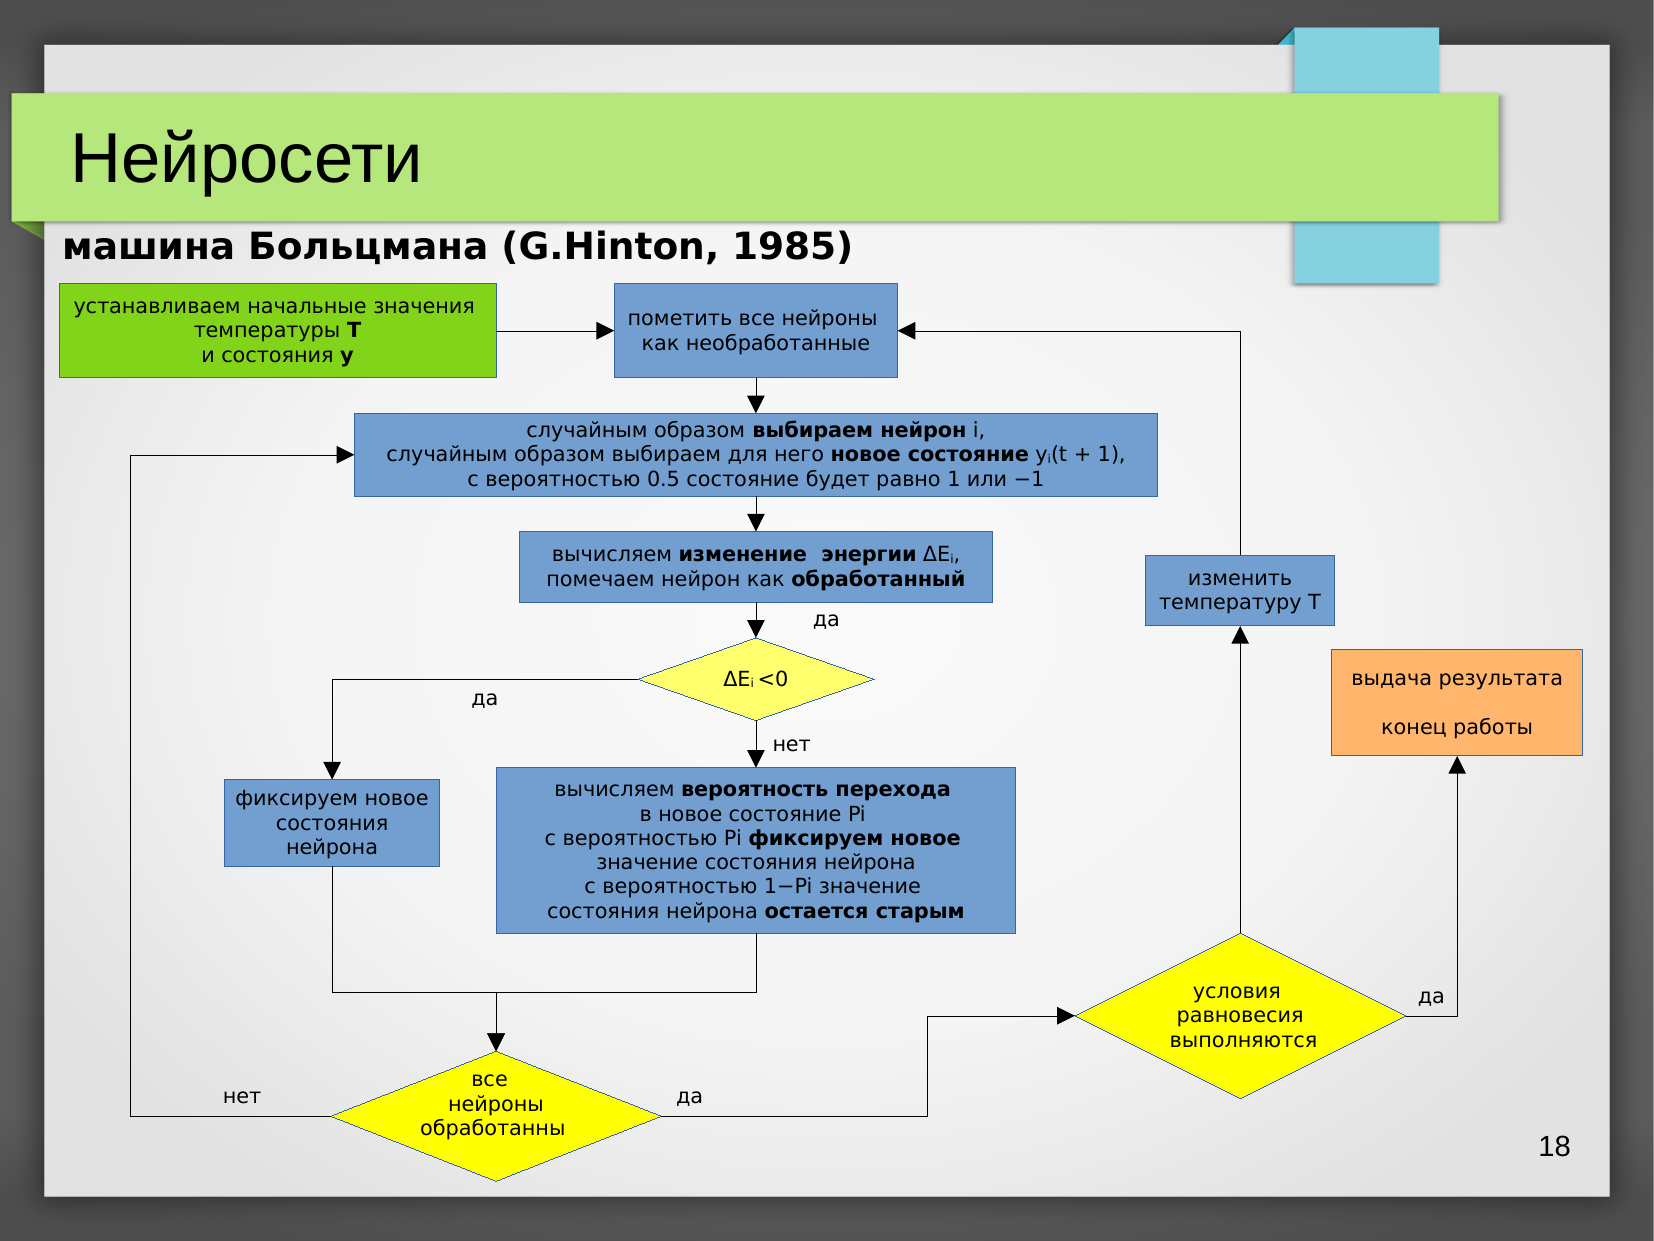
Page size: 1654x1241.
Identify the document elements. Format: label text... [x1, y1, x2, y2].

text_box вычисляем вероятность перехода в новое состояние Pi с вероятностью Pi фиксируем новое значение состояния нейрона с вероятностью 1−Pi значение состояния нейрона остается старым [496, 767, 1016, 934]
text_box устанавливаем начальные значения температуры T и состояния y [59, 283, 497, 378]
text_box условия равновесия выполняются [1075, 933, 1406, 1099]
text_box машина Больцмана (G.Hinton, 1985) [47, 217, 886, 276]
text_box случайным образом выбираем нейрон i, случайным образом выбираем для него новое состояние yi(t + 1), с вероятностью 0.5 состояние будет равно 1 или −1 [354, 413, 1158, 497]
text_box вычисляем изменение энергии ΔEi, помечаем нейрон как обработанный [519, 531, 993, 603]
text_box да [798, 599, 855, 639]
text_box фиксируем новое состояния нейрона [224, 779, 440, 867]
text_box выдача результата конец работы [1331, 649, 1583, 756]
text_box все нейроны обработанны [331, 1051, 662, 1182]
text_box ΔEi <0 [638, 638, 875, 721]
text_box изменить температуру T [1145, 555, 1335, 626]
picture [0, 0, 1654, 1241]
title Нейросети [70, 118, 1205, 199]
text_box пометить все нейроны как необработанные [614, 283, 898, 378]
